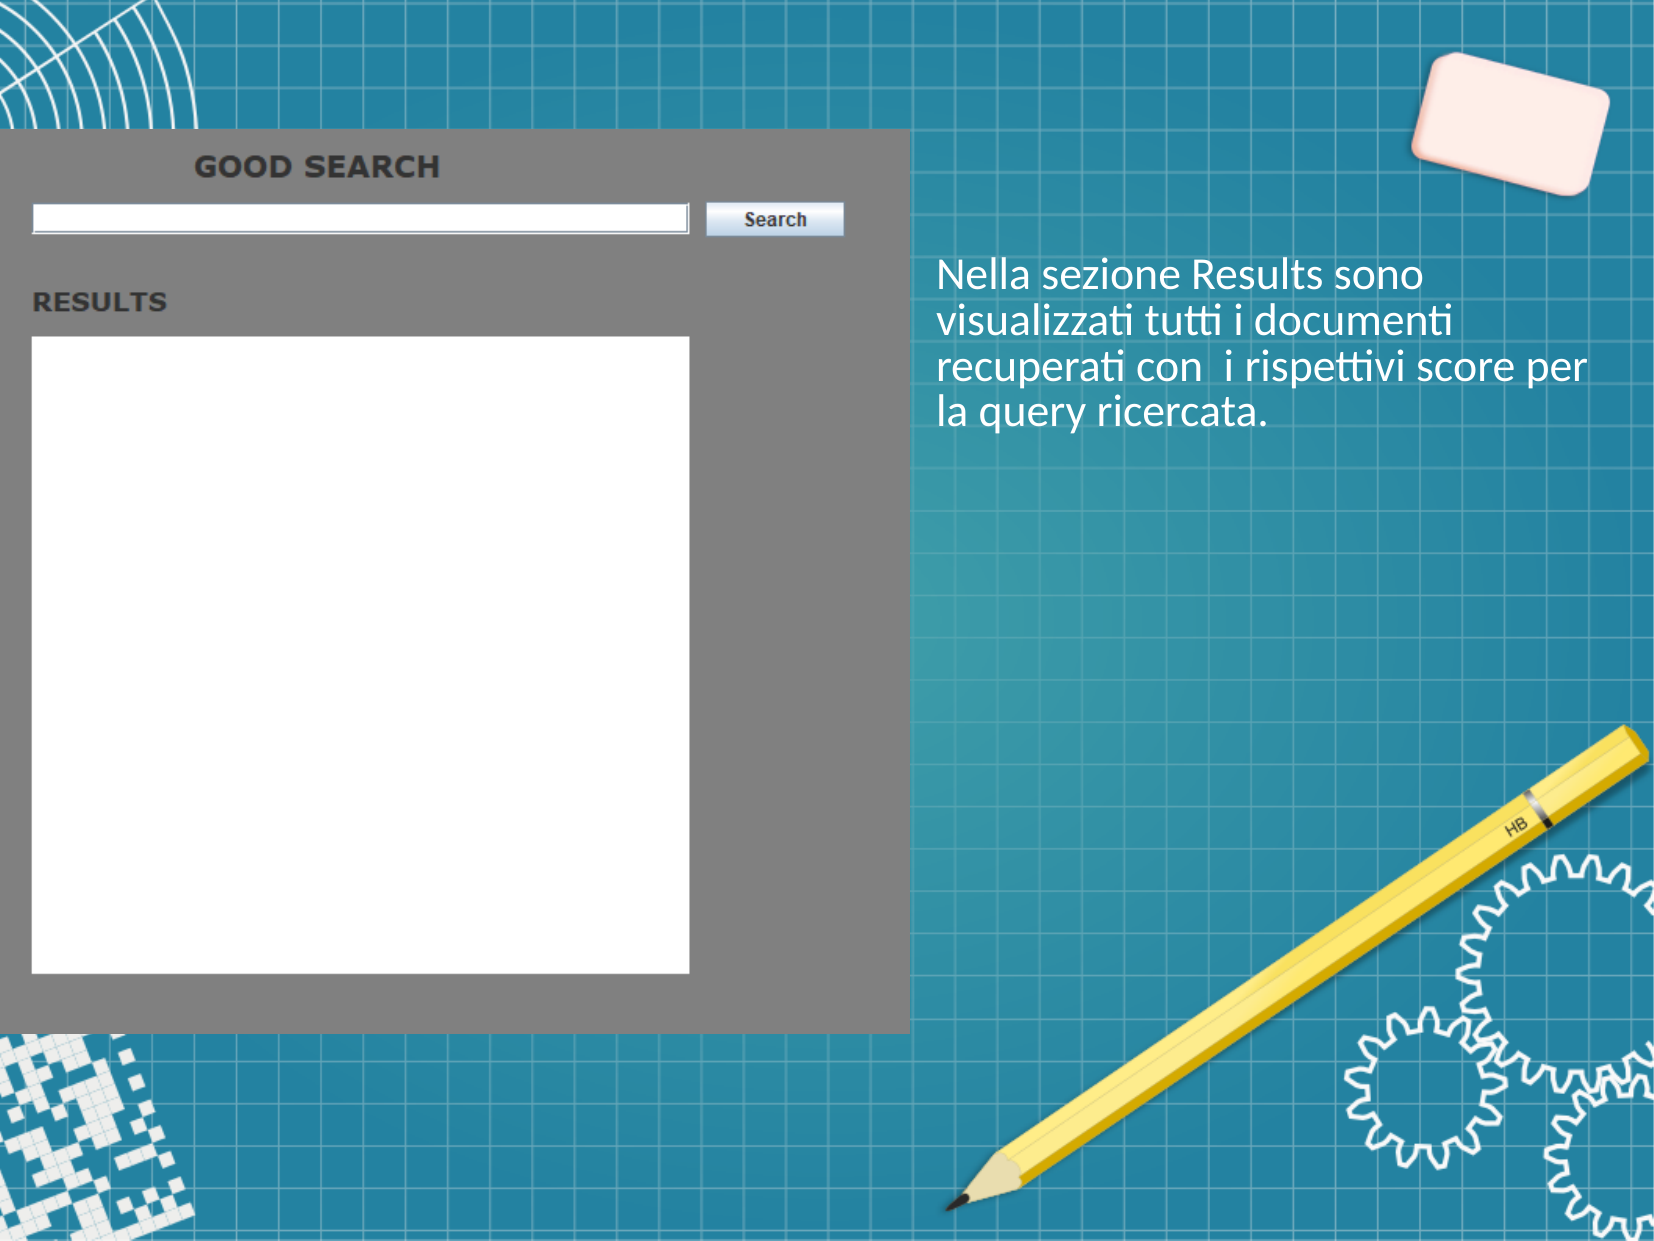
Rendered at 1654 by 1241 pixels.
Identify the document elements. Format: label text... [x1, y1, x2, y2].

text_box Nella sezione Results sono visualizzati tutti i documenti recuperati con i rispettivi score per la query ricercata. [921, 248, 1619, 591]
picture [0, 0, 1654, 1241]
